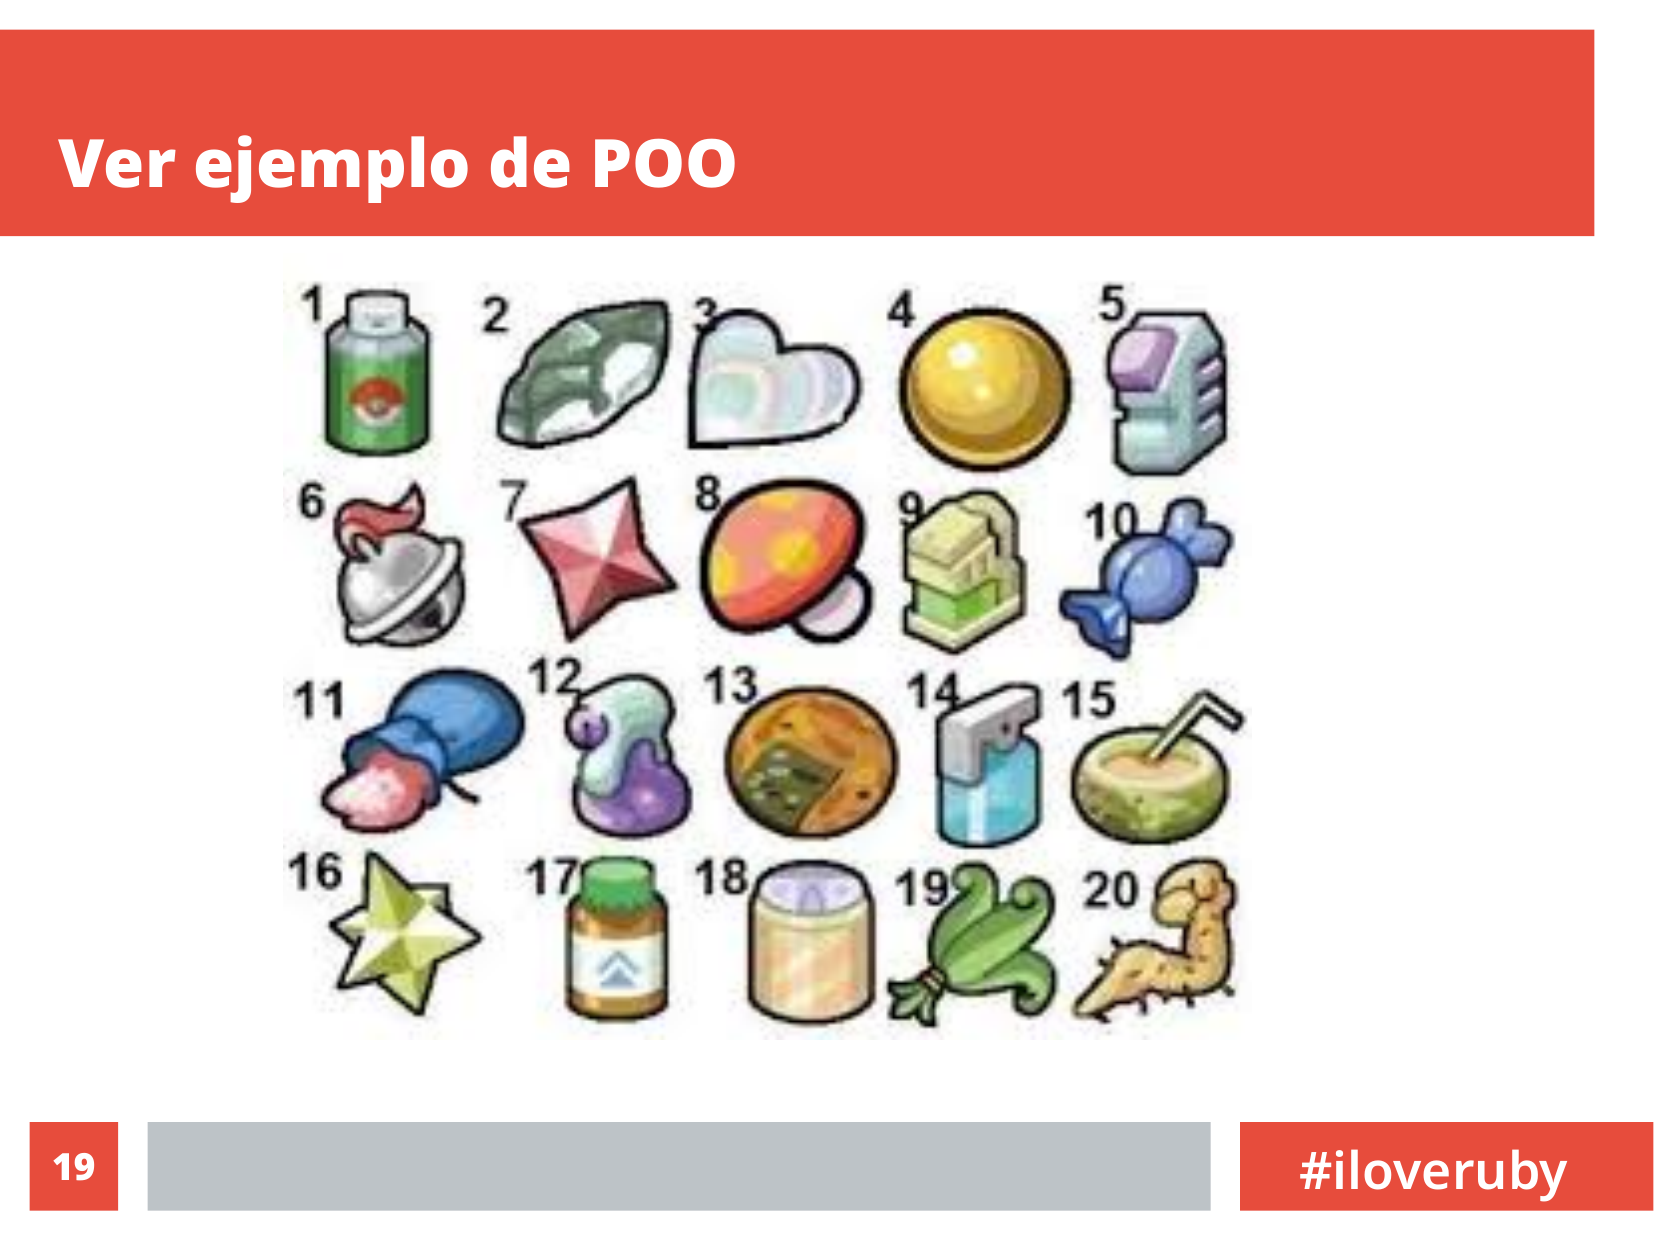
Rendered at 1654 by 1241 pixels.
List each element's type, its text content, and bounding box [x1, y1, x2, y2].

picture [283, 253, 1252, 1040]
title Ver ejemplo de POO [59, 59, 1595, 207]
list #iloveruby [1299, 1133, 1607, 1205]
